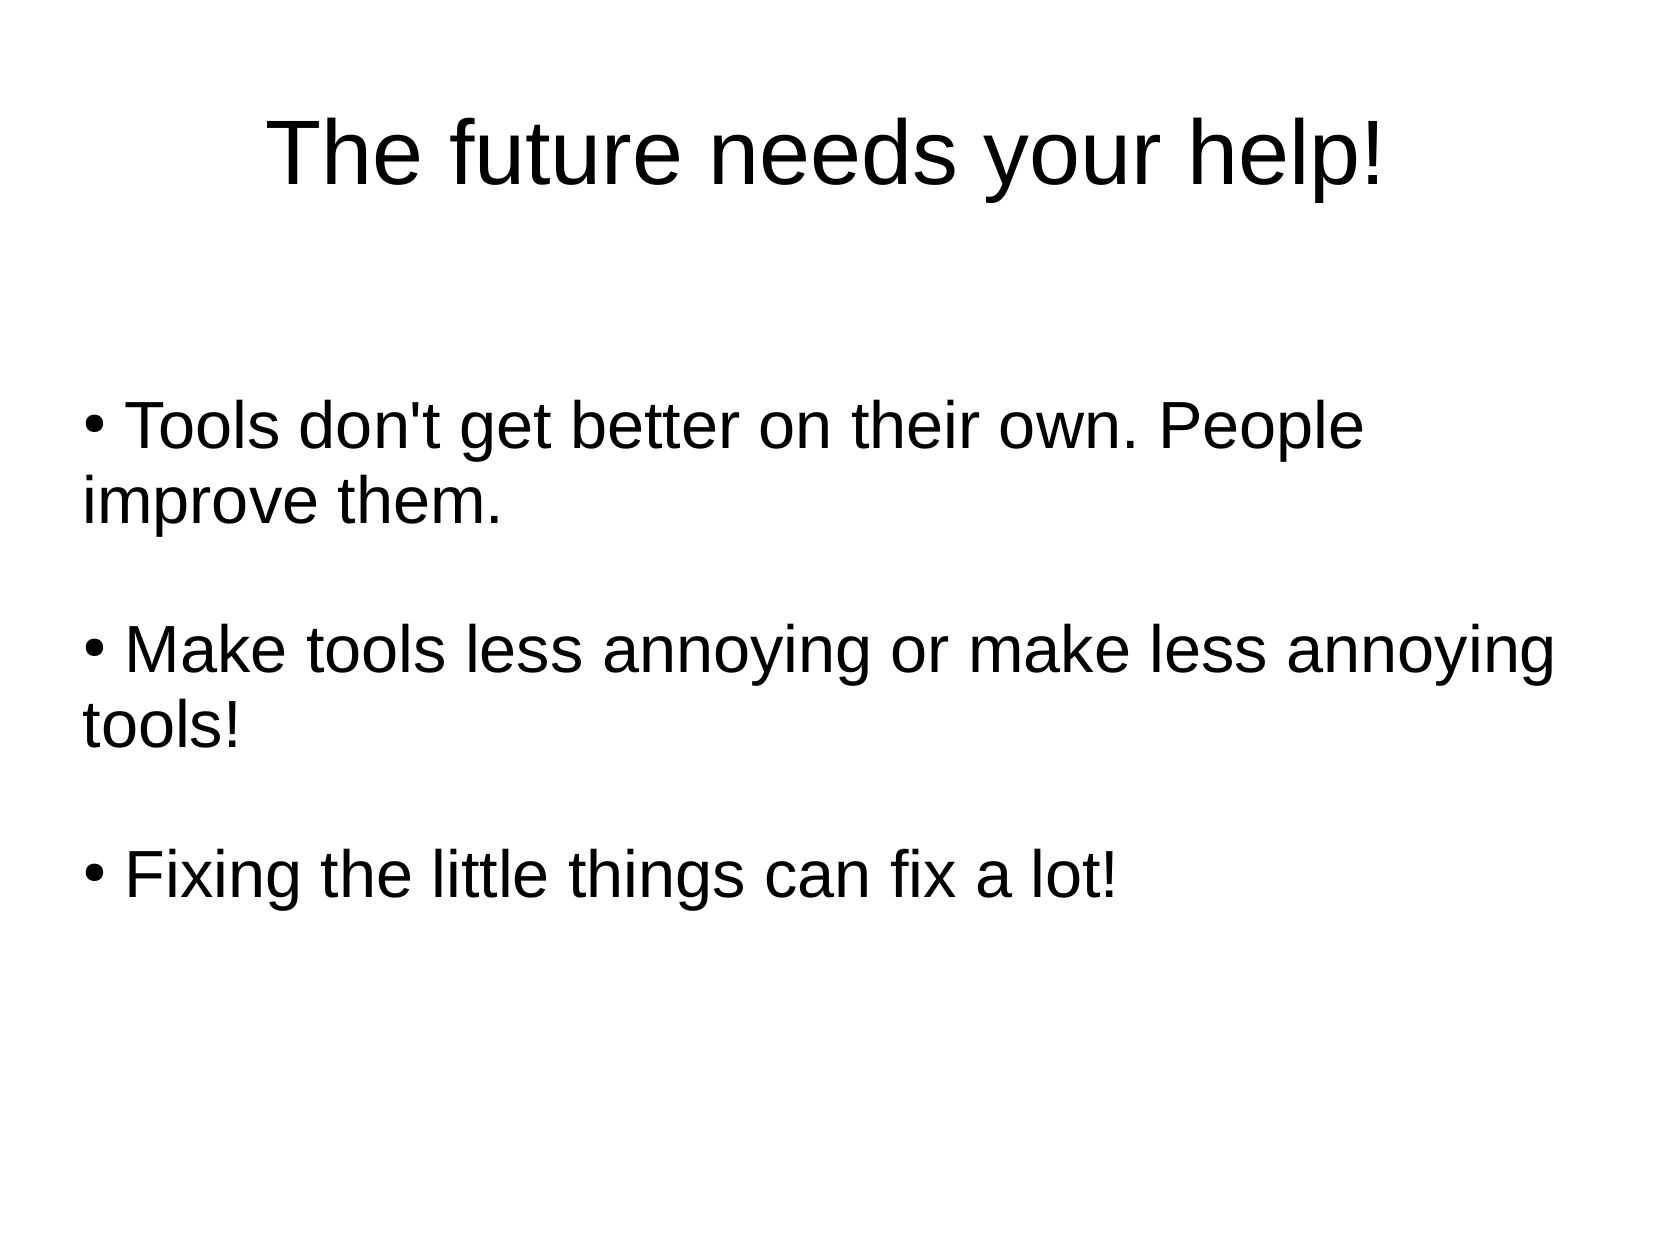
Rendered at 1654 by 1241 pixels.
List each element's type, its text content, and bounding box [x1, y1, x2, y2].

subtitle Tools don't get better on their own. People improve them. Make tools less annoying or make less annoying tools! Fixing the little things can fix a lot! [82, 290, 1571, 1241]
title The future needs your help! [82, 49, 1571, 257]
